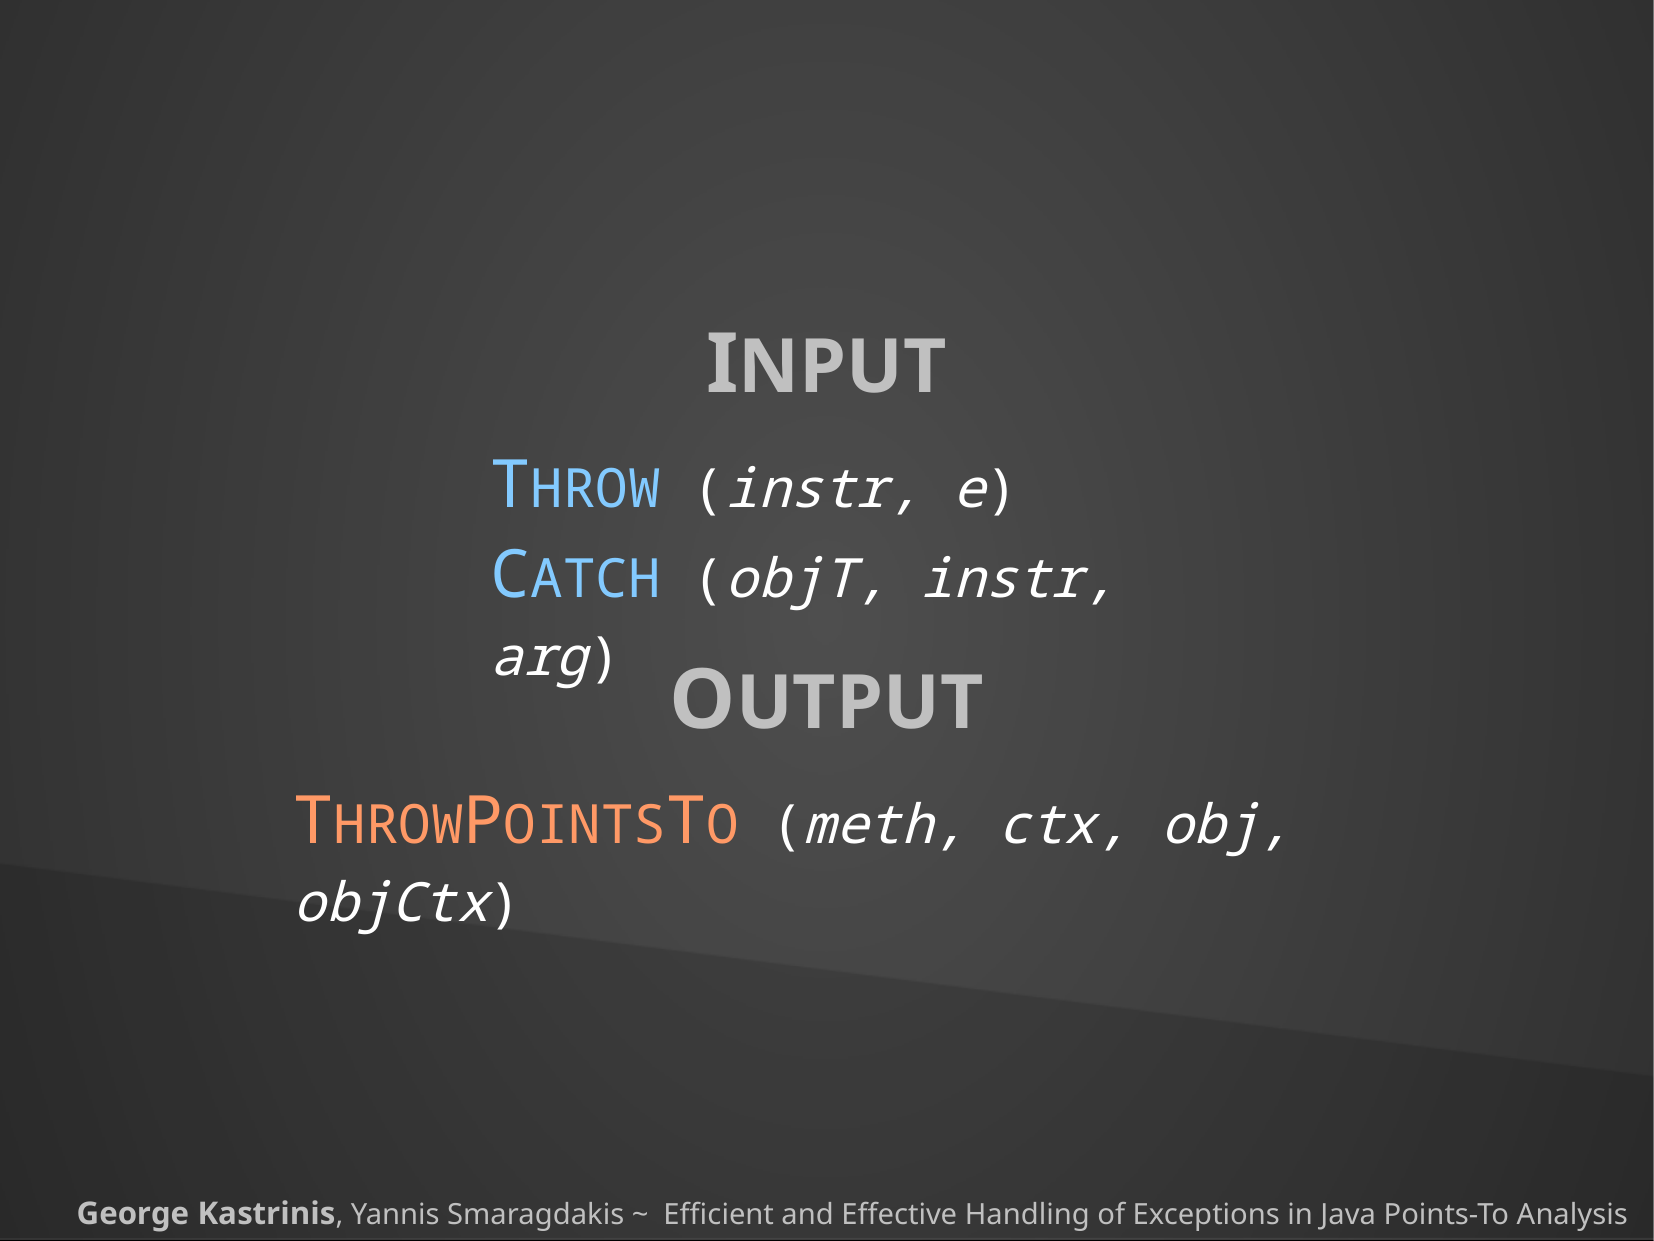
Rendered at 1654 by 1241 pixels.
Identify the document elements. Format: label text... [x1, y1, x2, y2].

text_box INPUT [489, 295, 1165, 404]
text_box OUTPUT [489, 632, 1165, 741]
text_box THROW (instr, e) CATCH (objT, instr, arg) [475, 428, 1178, 577]
picture [0, 0, 1654, 1241]
text_box THROWPOINTSTO (meth, ctx, obj, objCtx) [279, 765, 1375, 847]
